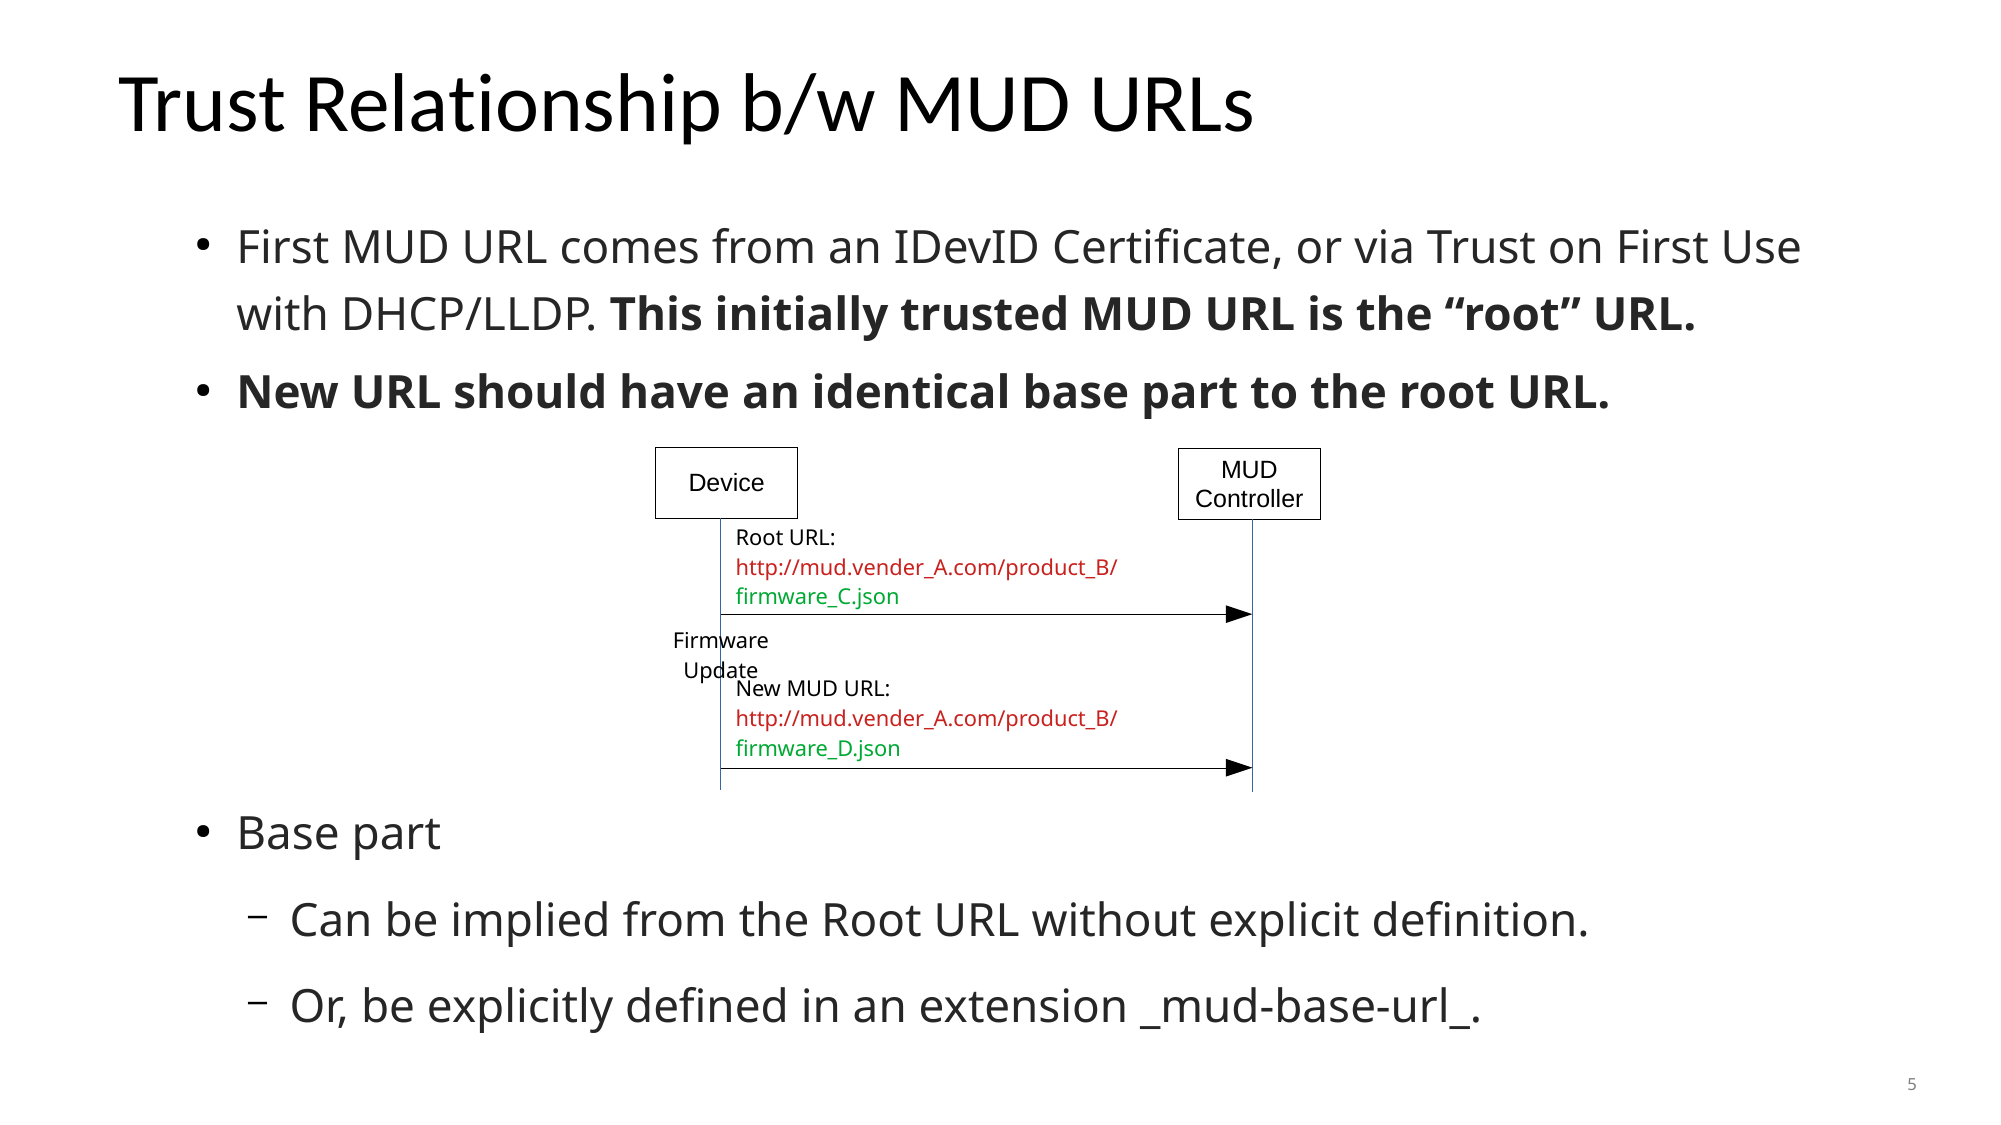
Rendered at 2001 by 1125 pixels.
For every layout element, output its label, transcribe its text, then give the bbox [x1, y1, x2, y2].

text_box Firmware Update [620, 626, 822, 684]
text_box New MUD URL: http://mud.vender_A.com/product_B/firmware_D.json [720, 681, 1265, 755]
text_box MUD Controller [1178, 448, 1321, 520]
title Trust Relationship b/w MUD URLs [118, 35, 1882, 186]
list First MUD URL comes from an IDevID Certificate, or via Trust on First Use with DHCP/LLDP. This initially trusted MUD URL is the “root” URL. New URL should have an identical base part to the root URL. Base part Can be implied from the Root URL without explicit definition. Or, be explicitly defined in an extension _mud-base-url_. [177, 210, 1823, 1063]
text_box Root URL: http://mud.vender_A.com/product_B/firmware_C.json [720, 529, 1265, 603]
text_box Device [655, 447, 798, 519]
